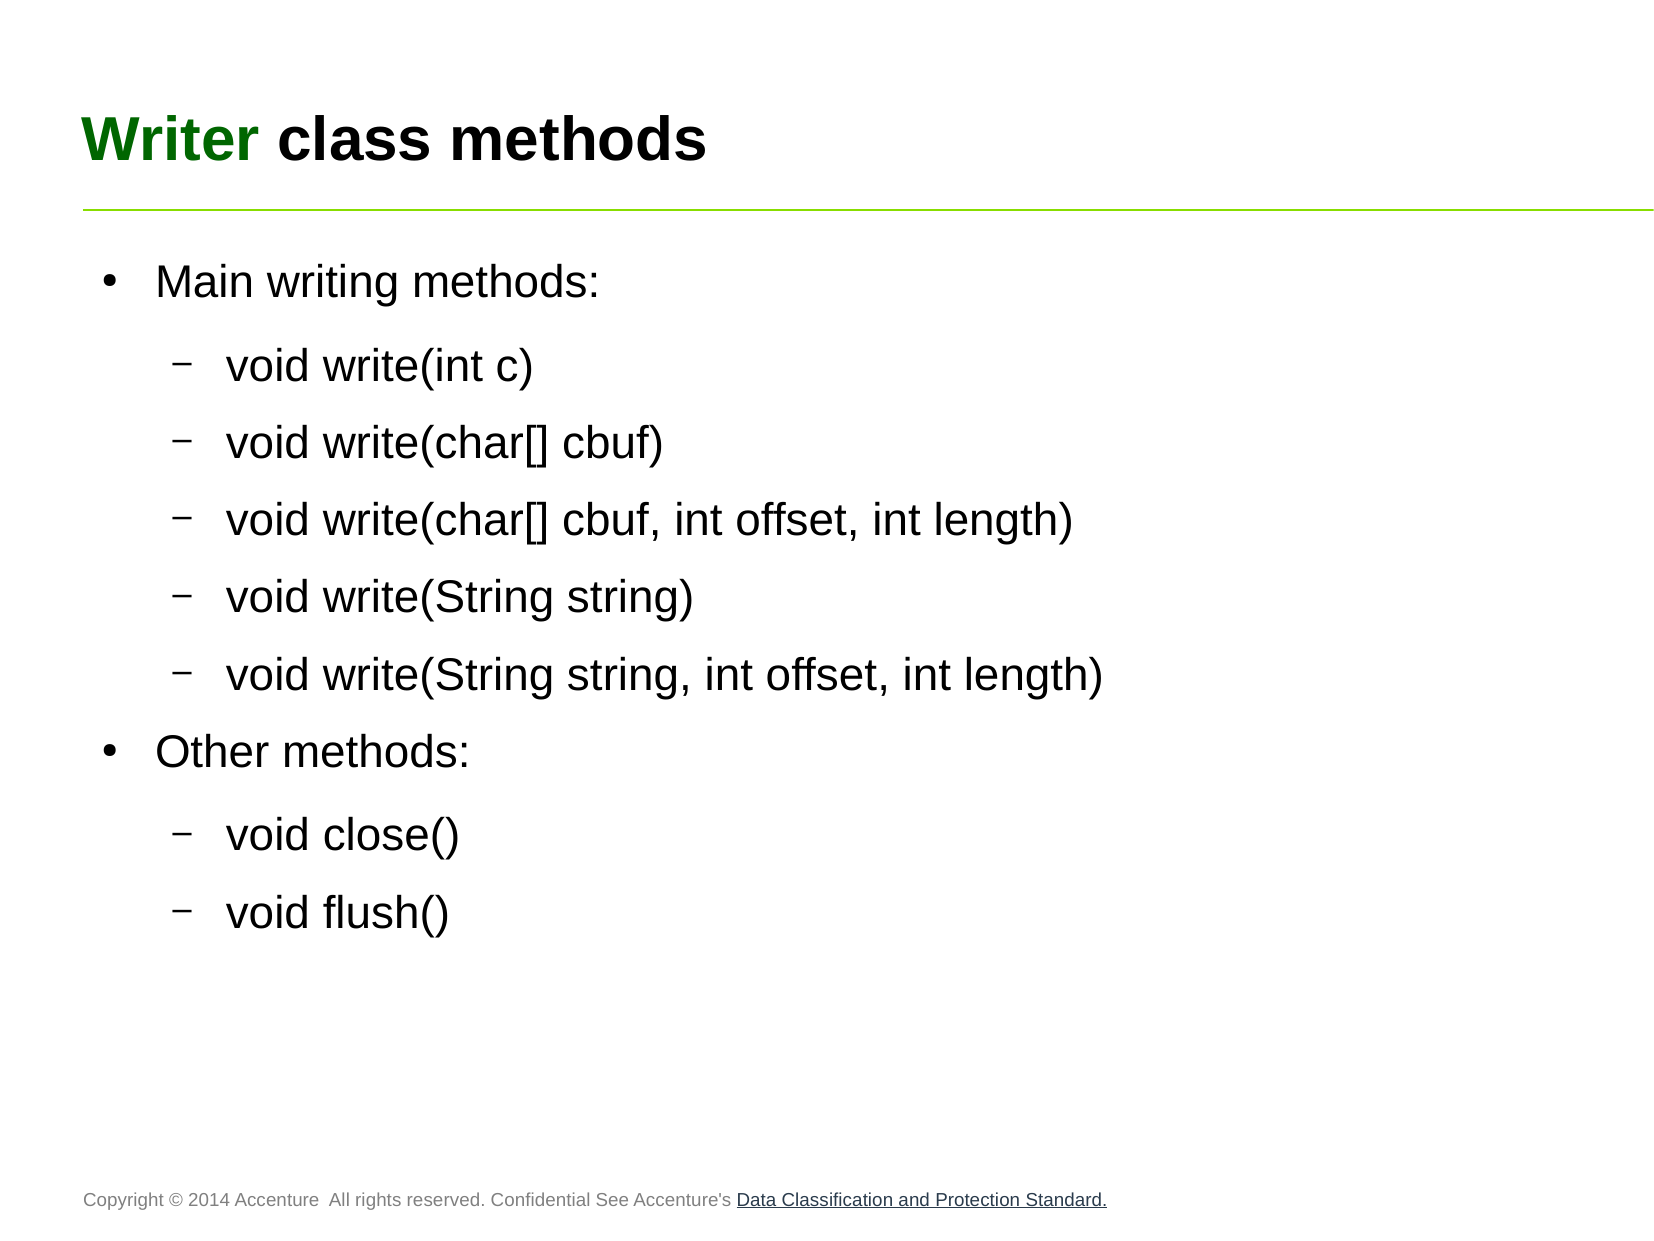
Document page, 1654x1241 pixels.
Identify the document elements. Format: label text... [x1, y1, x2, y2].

list Main writing methods: void write(int c) void write(char[] cbuf) void write(char[] cbuf, int offset, int length) void write(String string) void write(String string, int offset, int length) Other methods: void close() void flush() [84, 255, 1573, 1166]
title Writer class methods [81, 68, 1654, 211]
